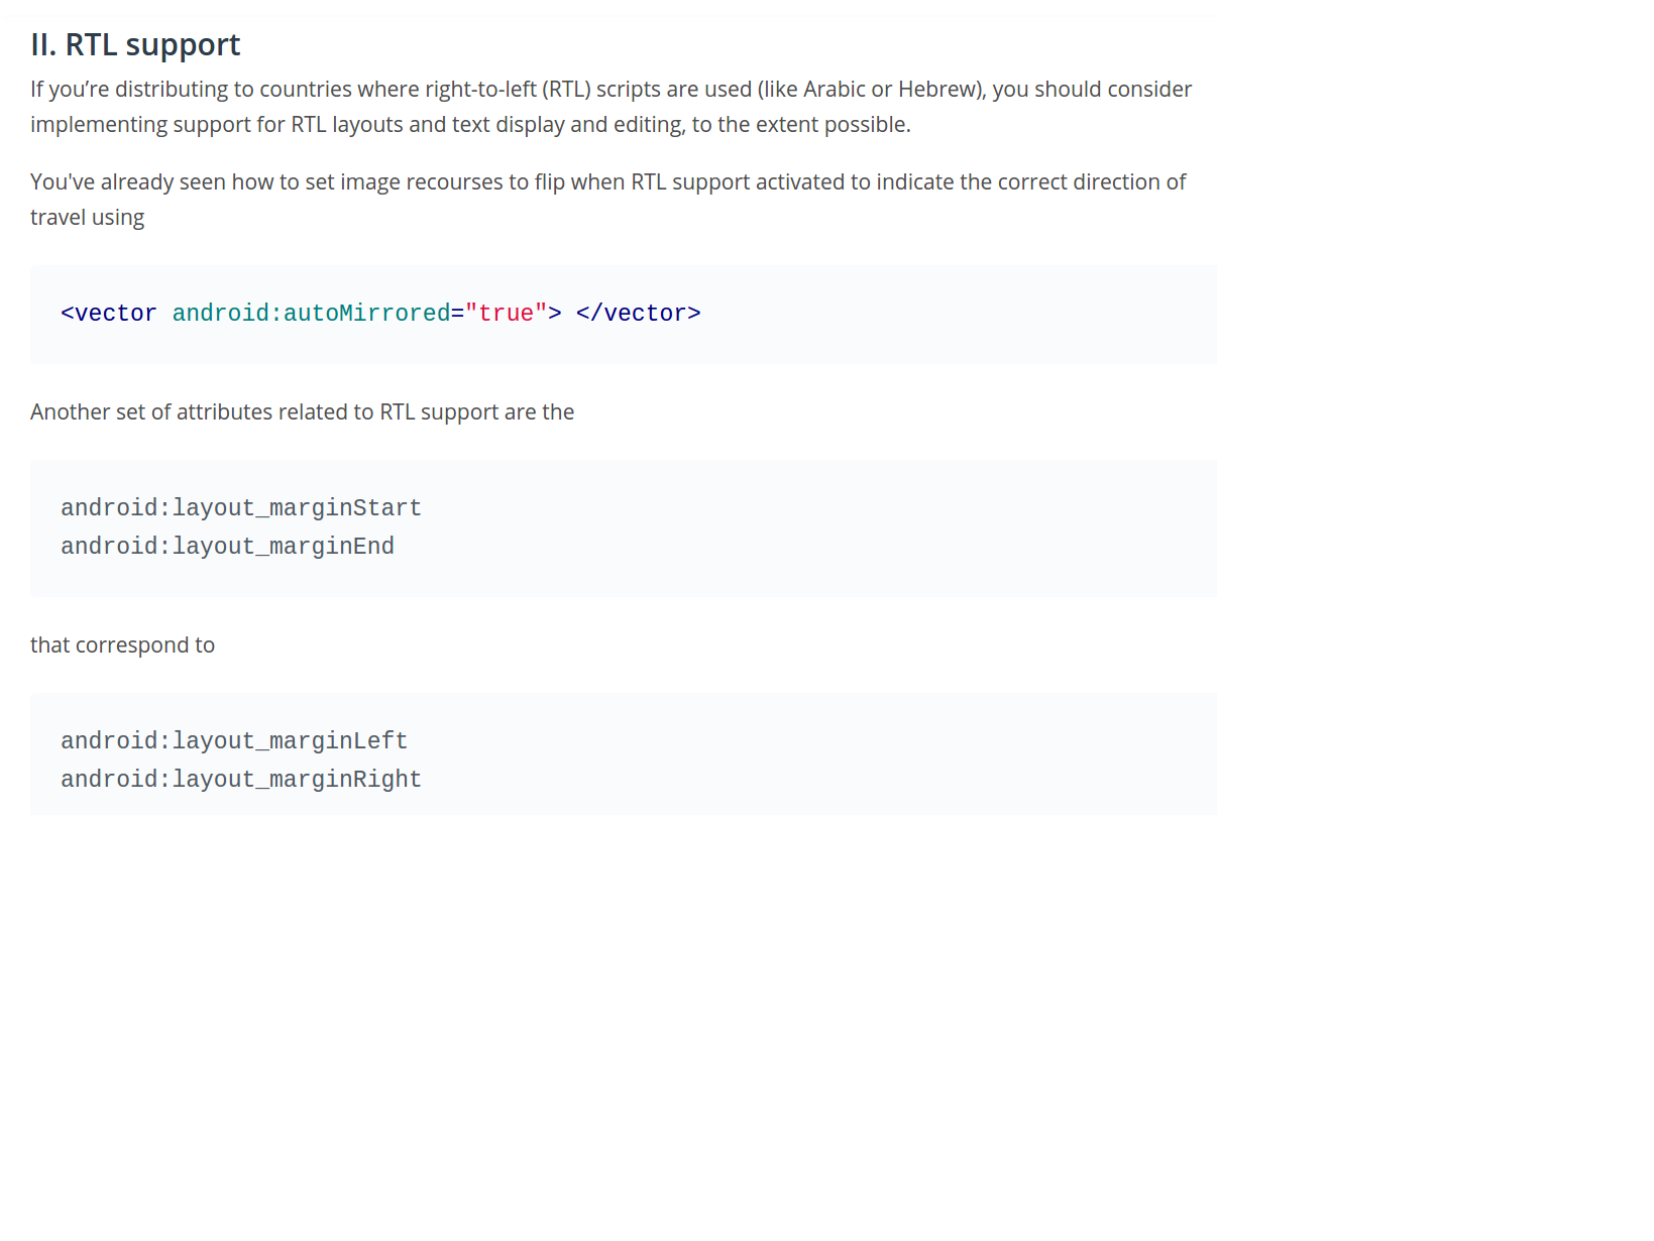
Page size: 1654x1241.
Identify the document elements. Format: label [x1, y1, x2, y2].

picture [3, 15, 1217, 815]
